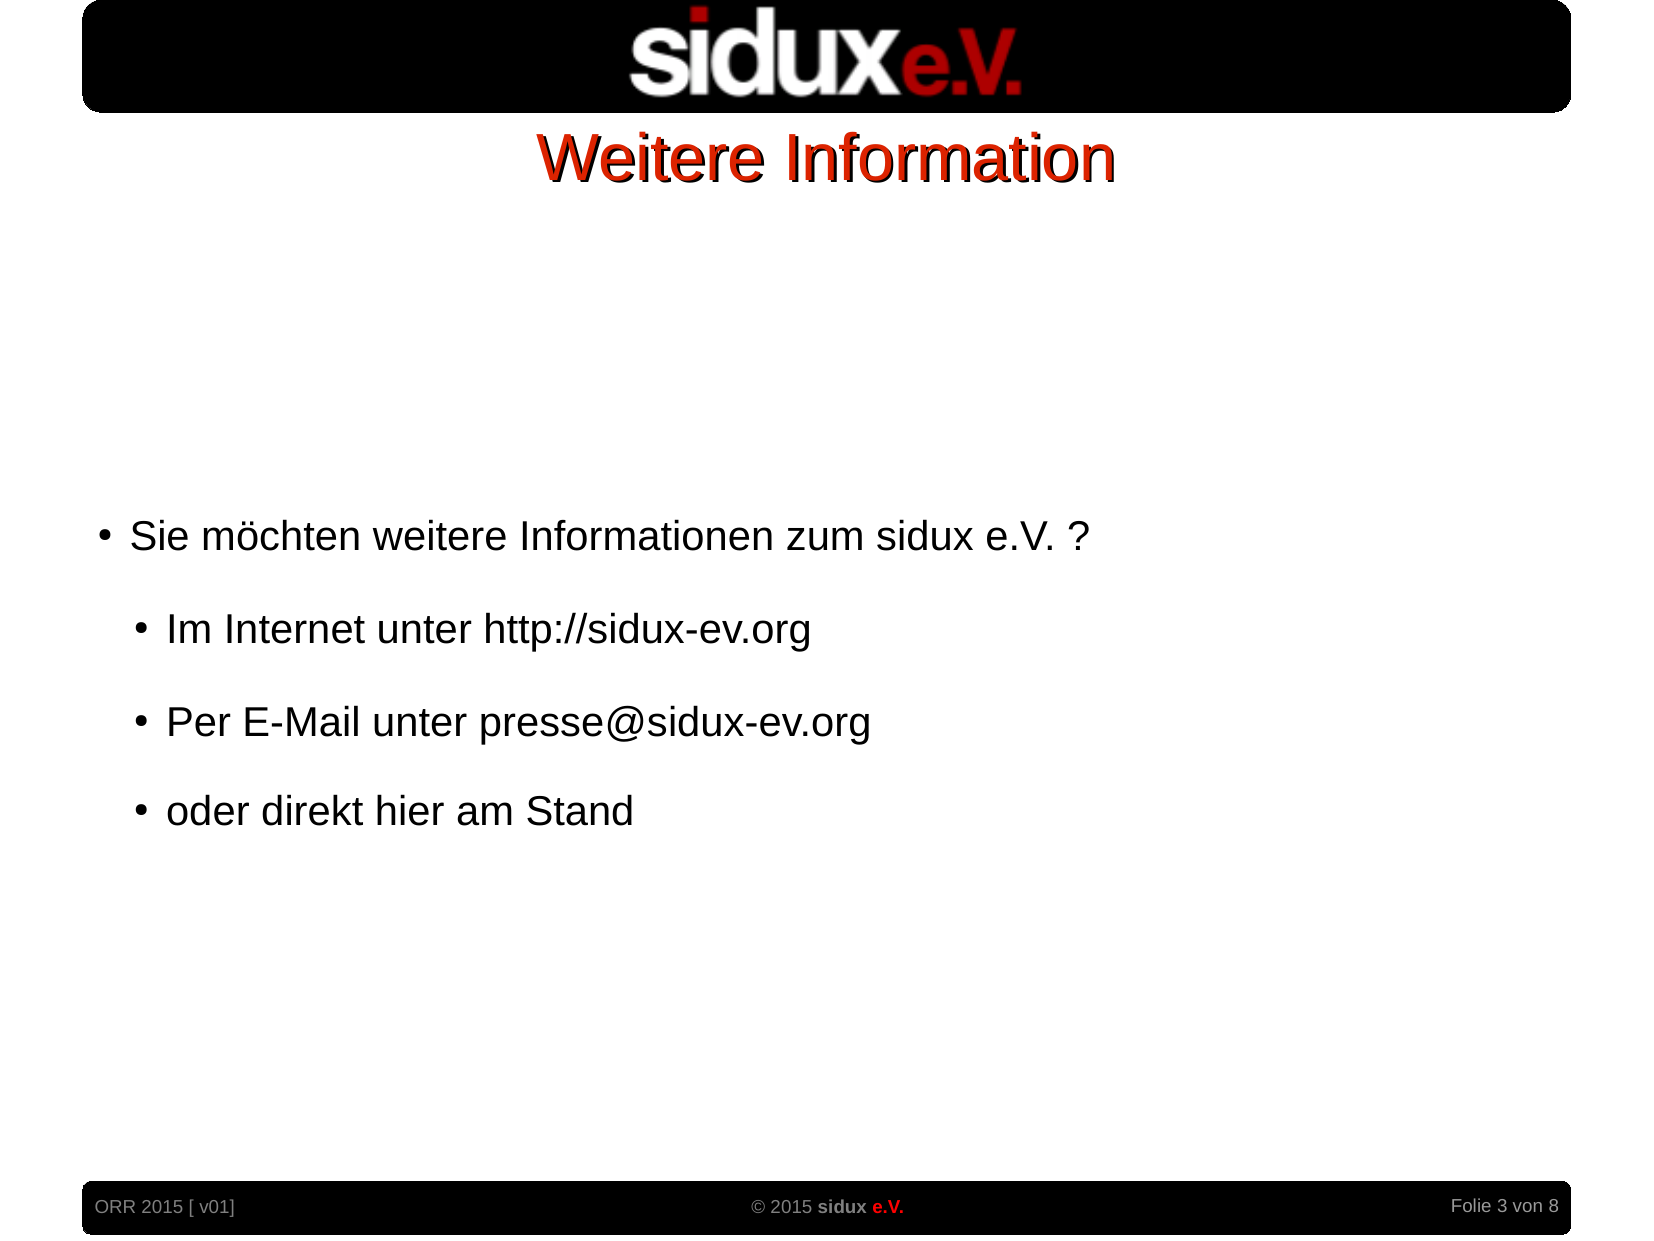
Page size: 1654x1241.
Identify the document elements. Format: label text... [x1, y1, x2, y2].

text_box Sie möchten weitere Informationen zum sidux e.V. ? Im Internet unter http://sidux-ev.org Per E-Mail unter presse@sidux-ev.org oder direkt hier am Stand [82, 224, 1571, 1170]
text_box Weitere Information [82, 112, 1571, 213]
picture [609, 0, 1028, 110]
